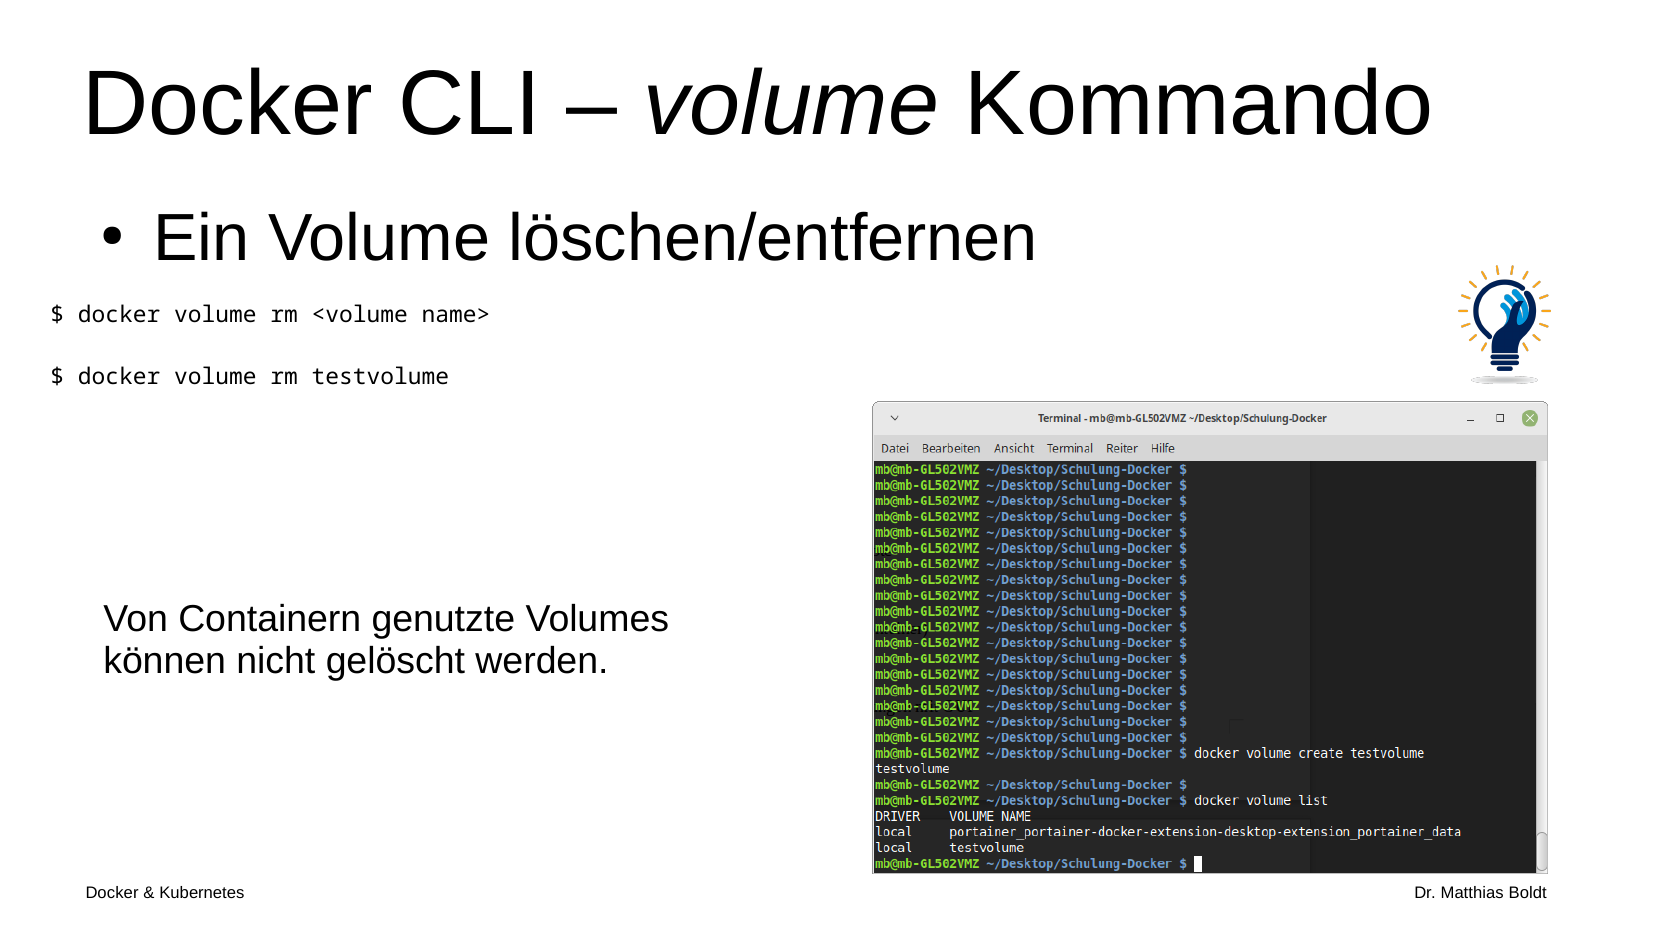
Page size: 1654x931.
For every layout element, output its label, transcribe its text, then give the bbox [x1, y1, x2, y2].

text_box Von Containern genutzte Volumes können nicht gelöscht werden. [88, 590, 804, 863]
list Ein Volume löschen/entfernen [82, 199, 1382, 308]
picture [872, 401, 1548, 875]
picture [1458, 265, 1551, 384]
title Docker CLI – volume Kommando [82, 25, 1571, 181]
text_box $ docker volume rm <volume name> $ docker volume rm testvolume [35, 290, 1347, 390]
text_box Docker & Kubernetes Dr. Matthias Boldt [70, 875, 1563, 910]
